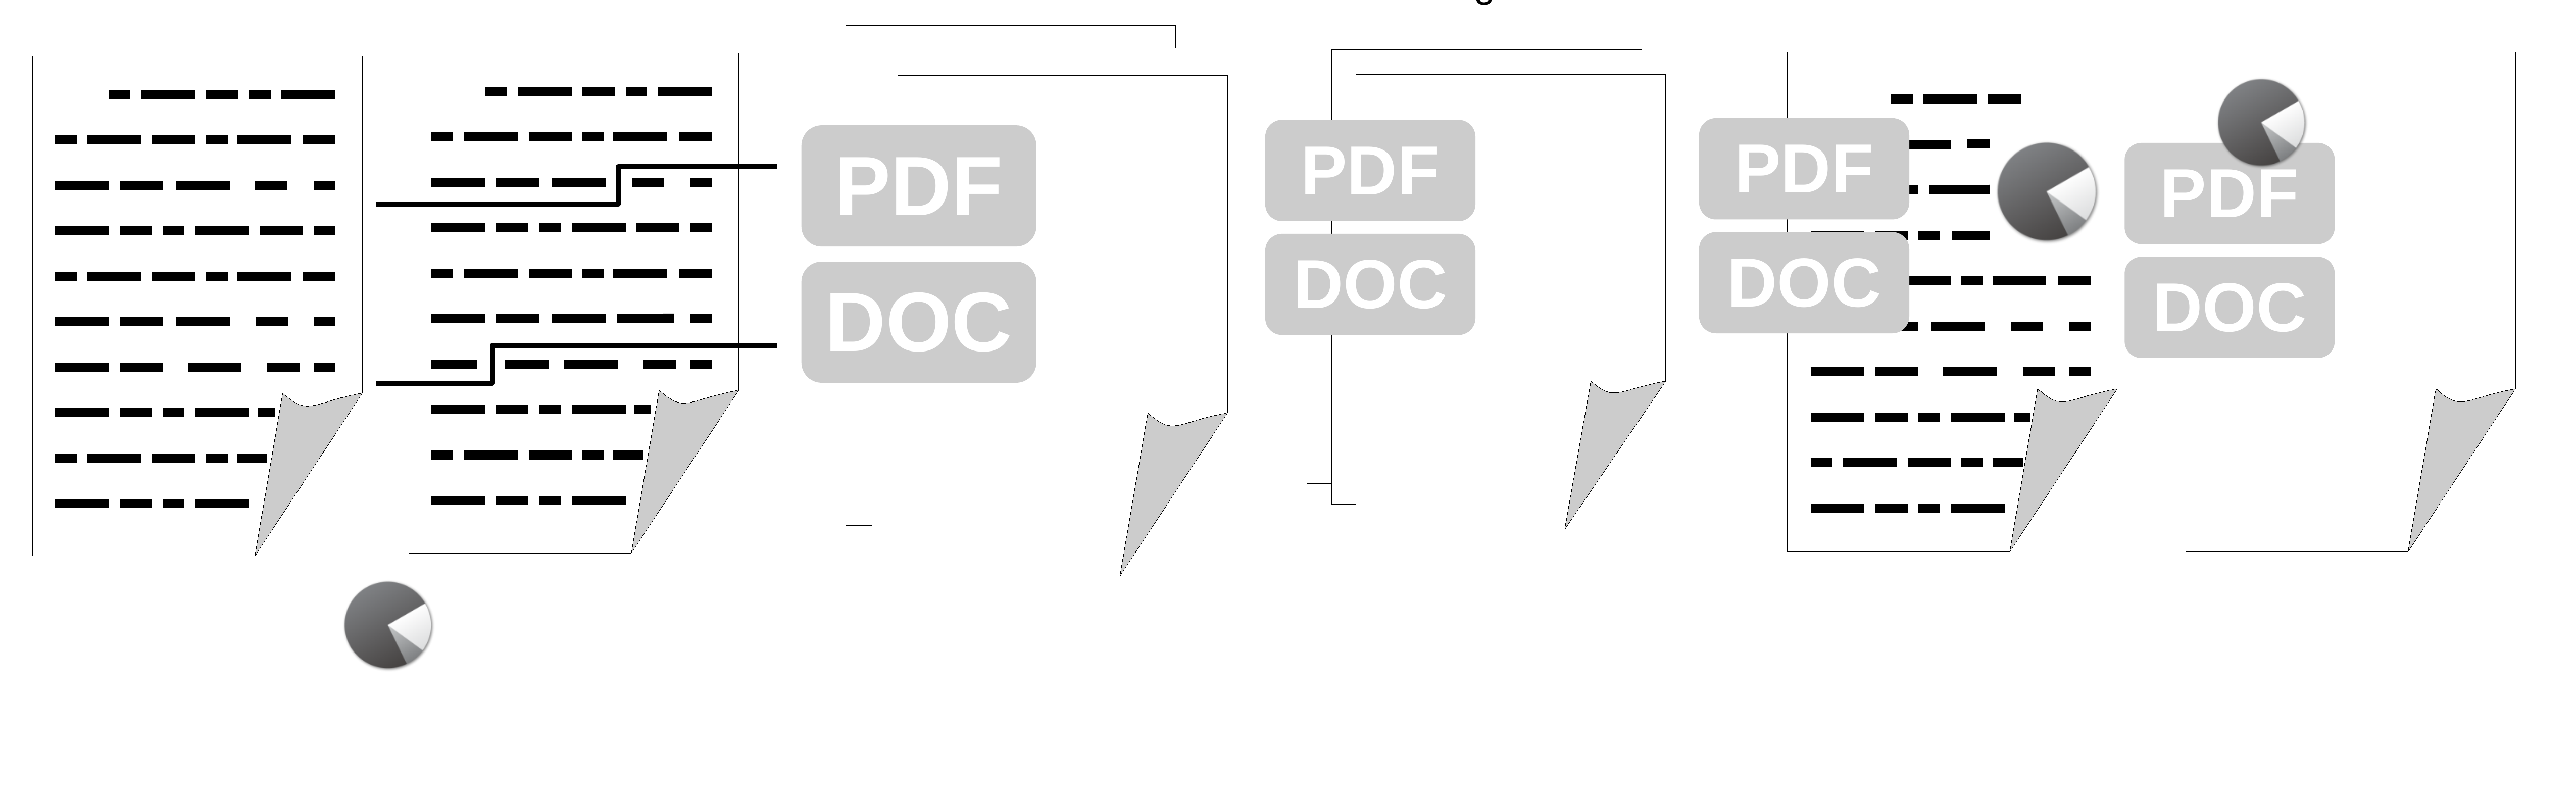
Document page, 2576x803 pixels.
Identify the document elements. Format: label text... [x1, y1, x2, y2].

text_box PDF [2221, 177, 2244, 210]
text_box [2186, 52, 2516, 552]
text_box PDF [2124, 142, 2335, 244]
text_box PDF [1265, 120, 1476, 221]
text_box DOC [1265, 233, 1476, 335]
text_box PDF [1699, 118, 1910, 220]
text_box [409, 348, 739, 554]
picture [2212, 73, 2313, 174]
text_box DOC [2124, 257, 2335, 358]
text_box [409, 53, 739, 202]
text_box [1307, 29, 1666, 529]
picture [1991, 135, 2106, 250]
text_box [1787, 52, 2117, 552]
text_box DOC [801, 262, 1036, 383]
picture [338, 575, 440, 677]
text_box [32, 56, 363, 556]
text_box Documento Original [1326, 0, 1652, 33]
text_box PDF [801, 125, 1036, 247]
text_box [846, 25, 1228, 576]
text_box [409, 169, 739, 381]
text_box DOC [1699, 232, 1910, 334]
